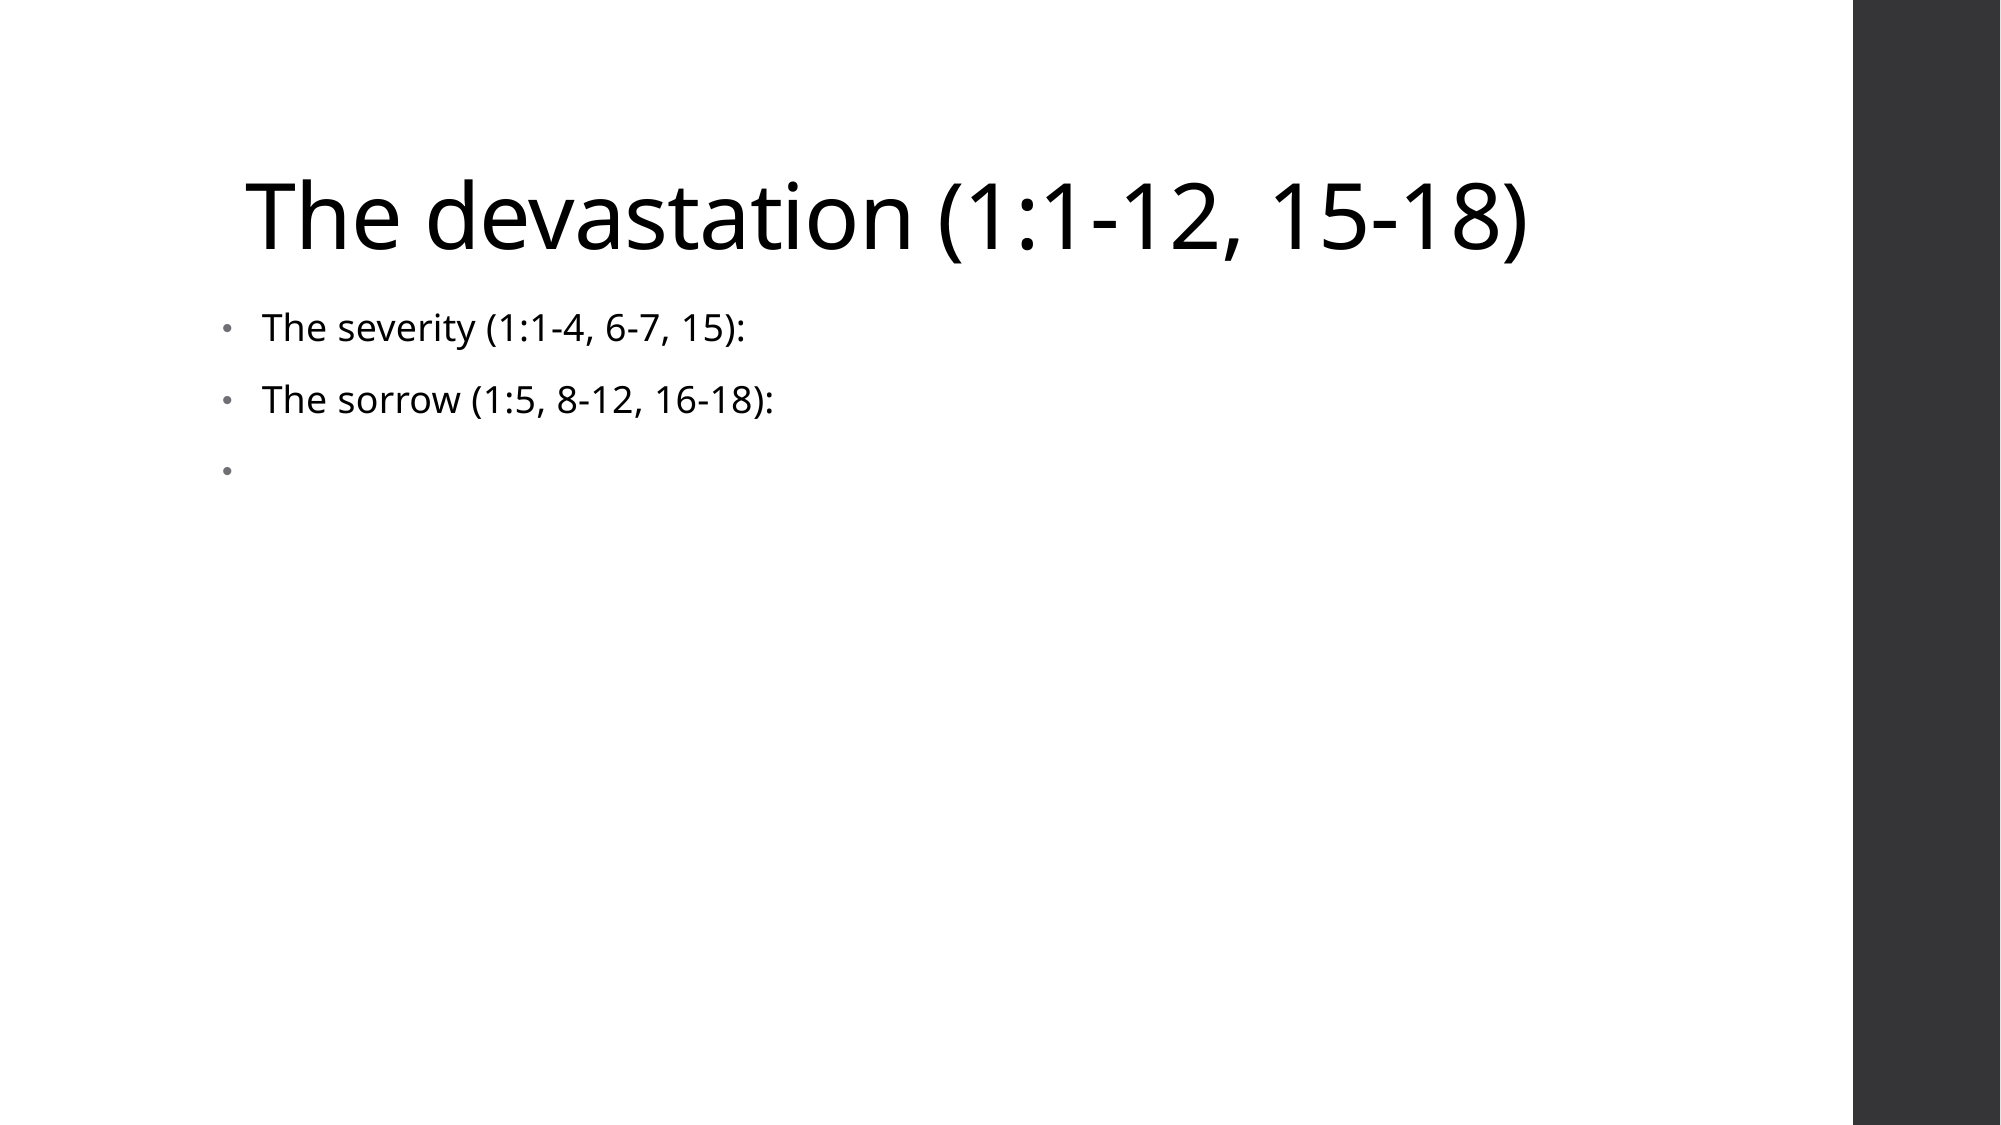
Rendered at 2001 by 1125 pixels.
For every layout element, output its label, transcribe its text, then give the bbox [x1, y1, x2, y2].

title The devastation (1:1-12, 15-18) [206, 60, 1797, 278]
list The severity (1:1-4, 6-7, 15): The sorrow (1:5, 8-12, 16-18): [206, 299, 1617, 1014]
